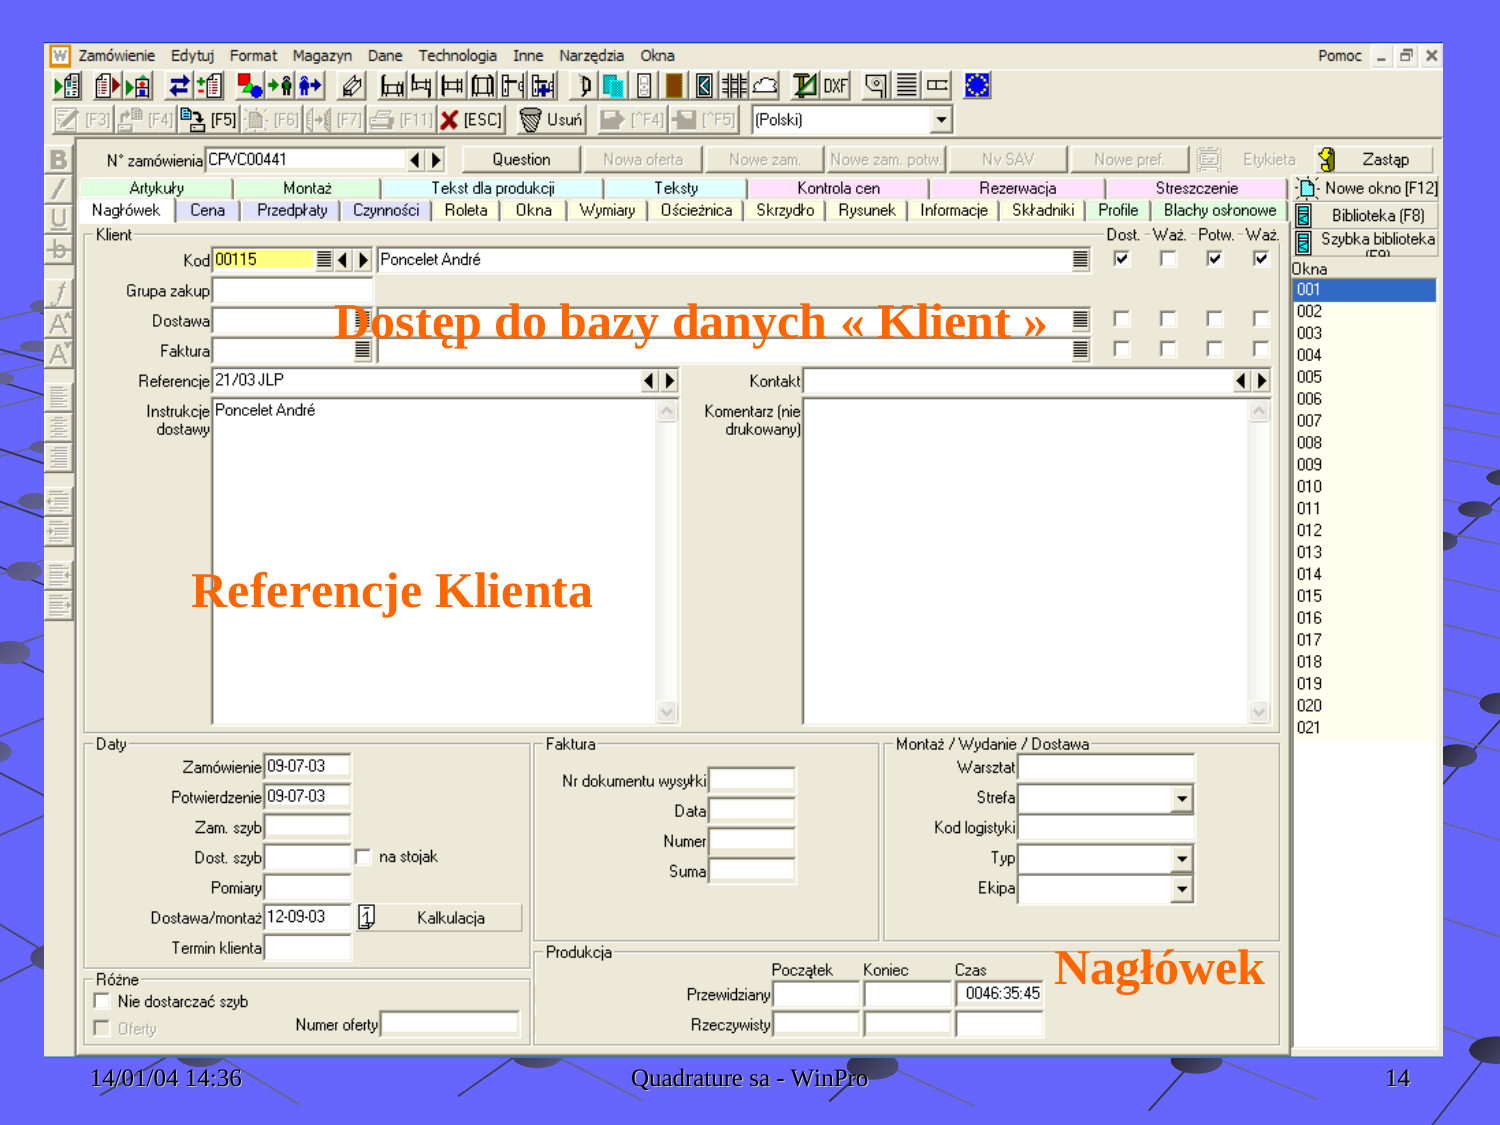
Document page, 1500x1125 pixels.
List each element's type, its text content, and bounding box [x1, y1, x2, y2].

text_box Nagłówek [1054, 943, 1266, 996]
text_box Dostęp do bazy danych « Klient » [334, 297, 1050, 350]
picture [44, 42, 1443, 1058]
text_box Referencje Klienta [191, 565, 595, 618]
